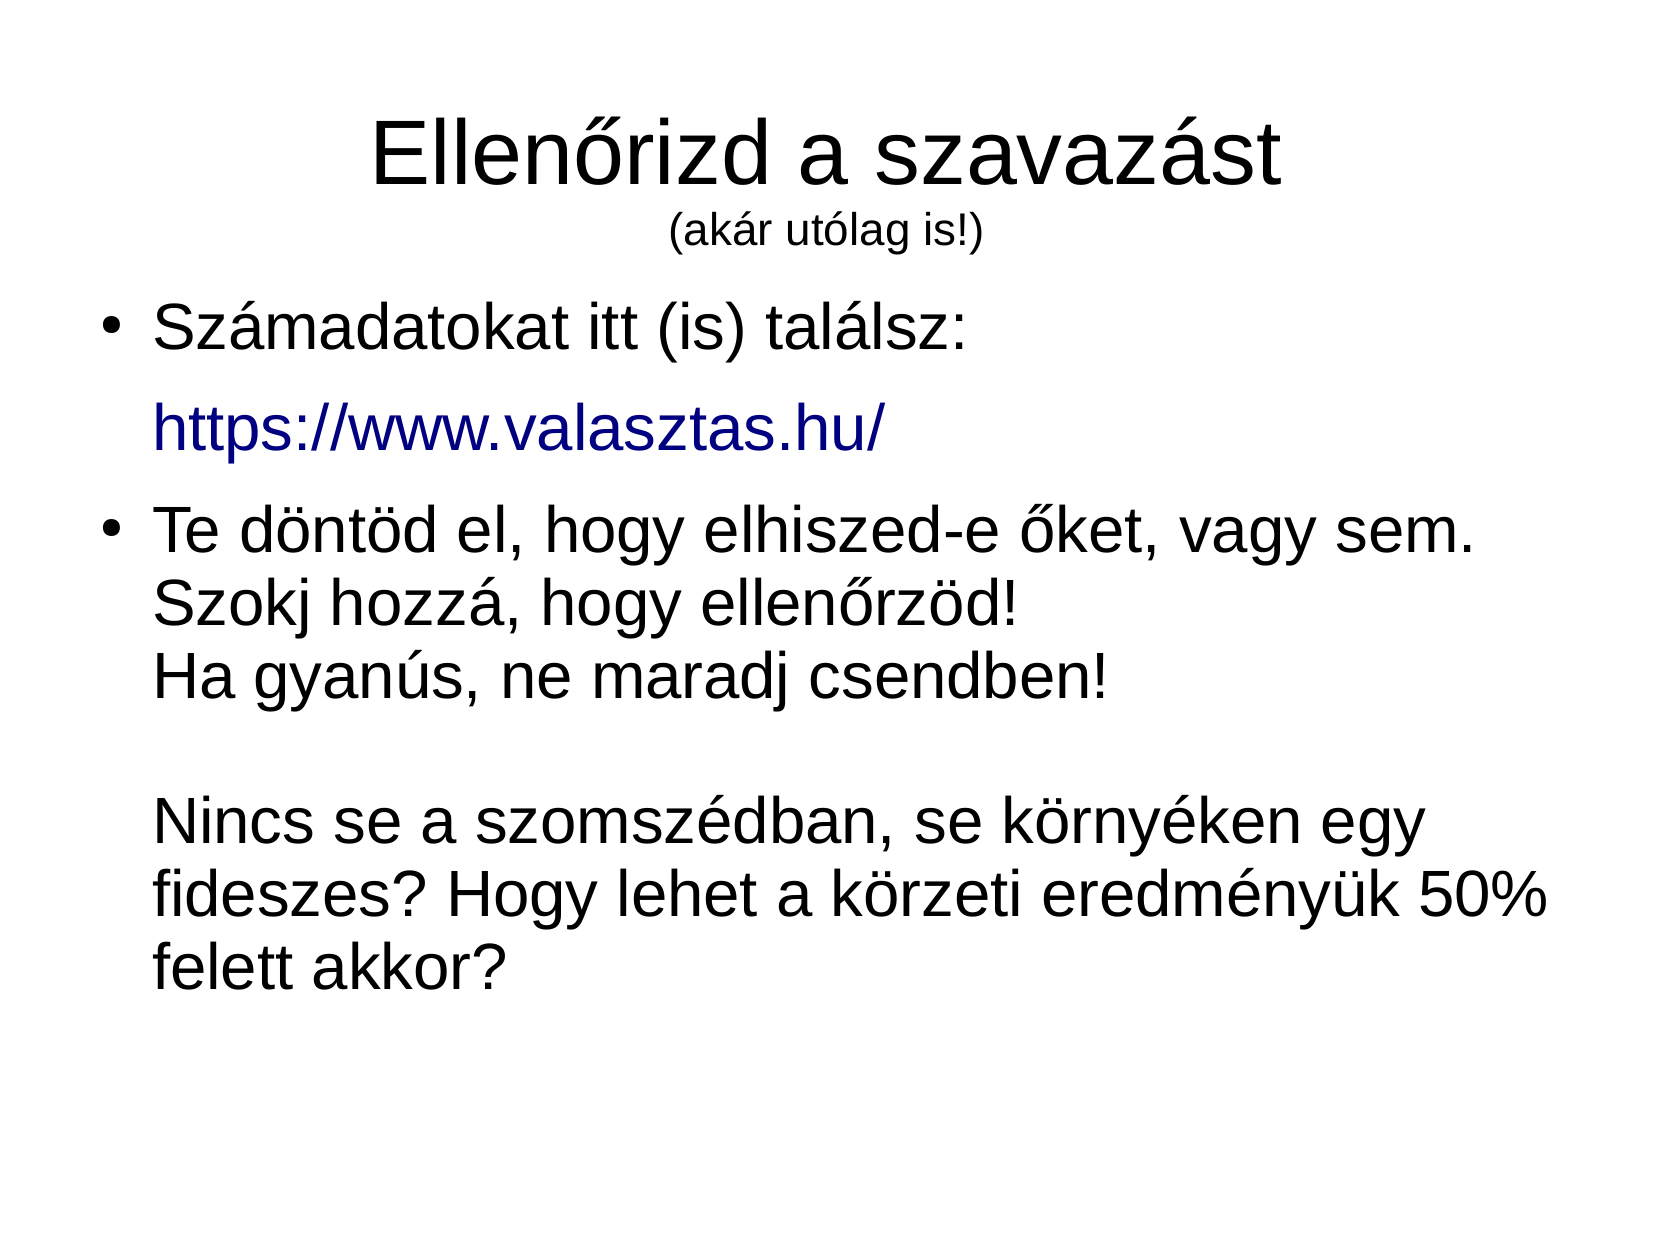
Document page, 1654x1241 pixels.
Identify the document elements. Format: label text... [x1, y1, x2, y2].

title Ellenőrizd a szavazást (akár utólag is!) [82, 49, 1571, 257]
list Számadatokat itt (is) találsz: https://www.valasztas.hu/ Te döntöd el, hogy elhiszed-e őket, vagy sem. Szokj hozzá, hogy ellenőrzöd! Ha gyanús, ne maradj csendben! Nincs se a szomszédban, se környéken egy fideszes? Hogy lehet a körzeti eredményük 50% felett akkor? [82, 290, 1571, 1010]
